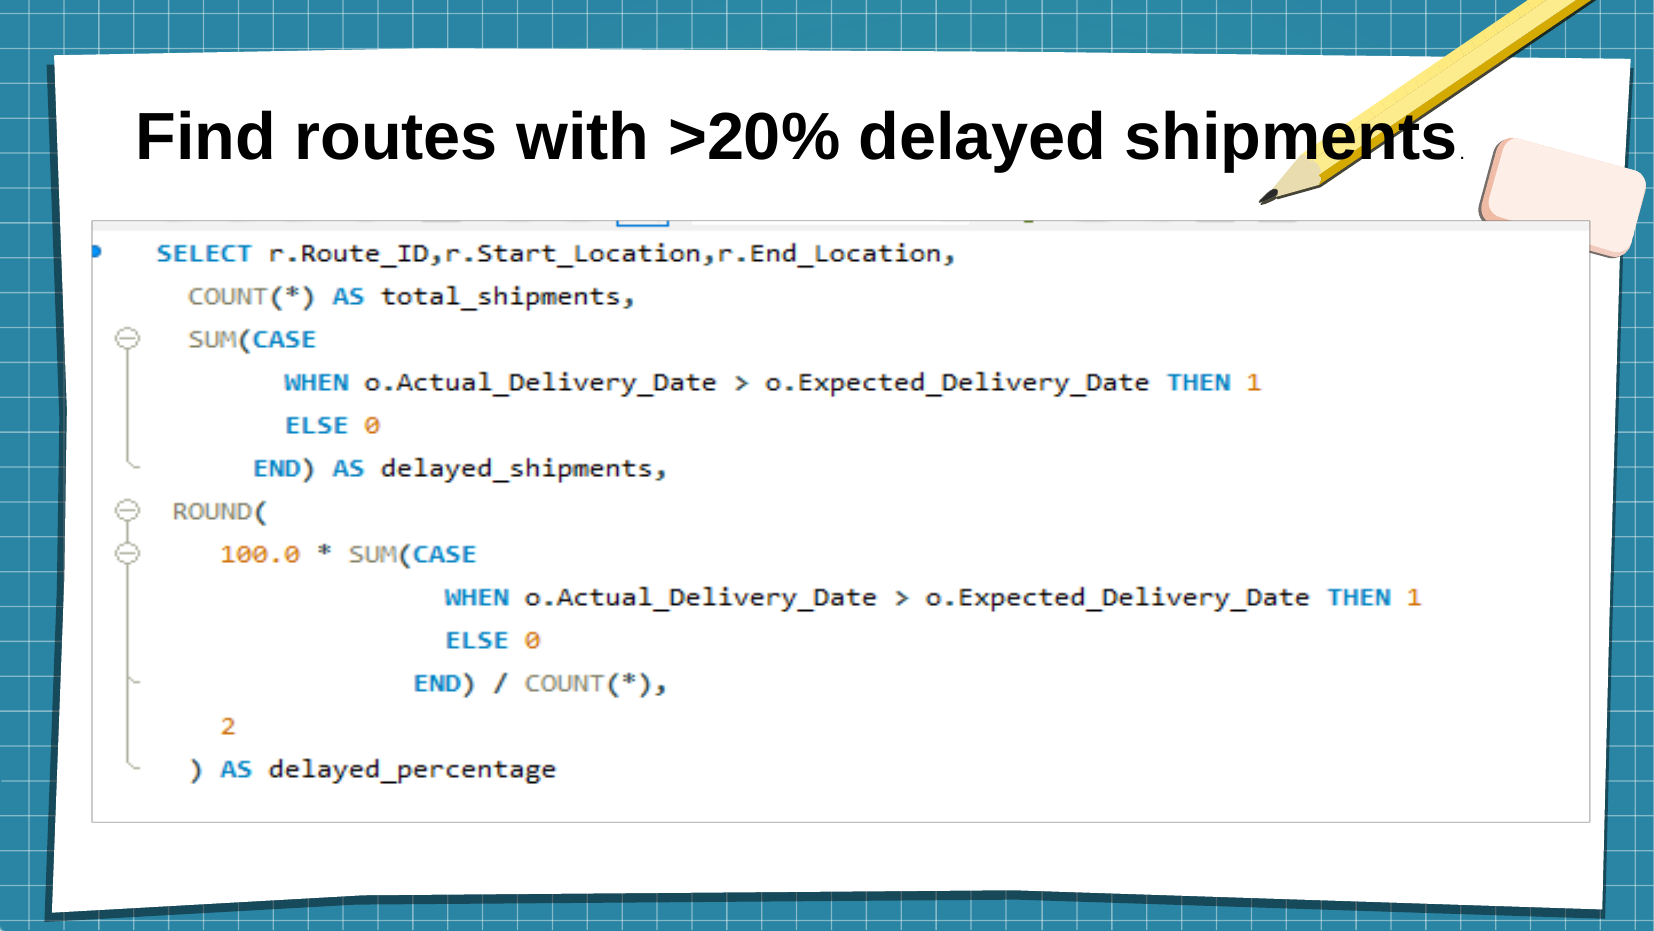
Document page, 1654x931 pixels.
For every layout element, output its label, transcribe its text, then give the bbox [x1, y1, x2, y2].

picture [88, 217, 1595, 827]
title Find routes with >20% delayed shipments. [59, 59, 1548, 215]
